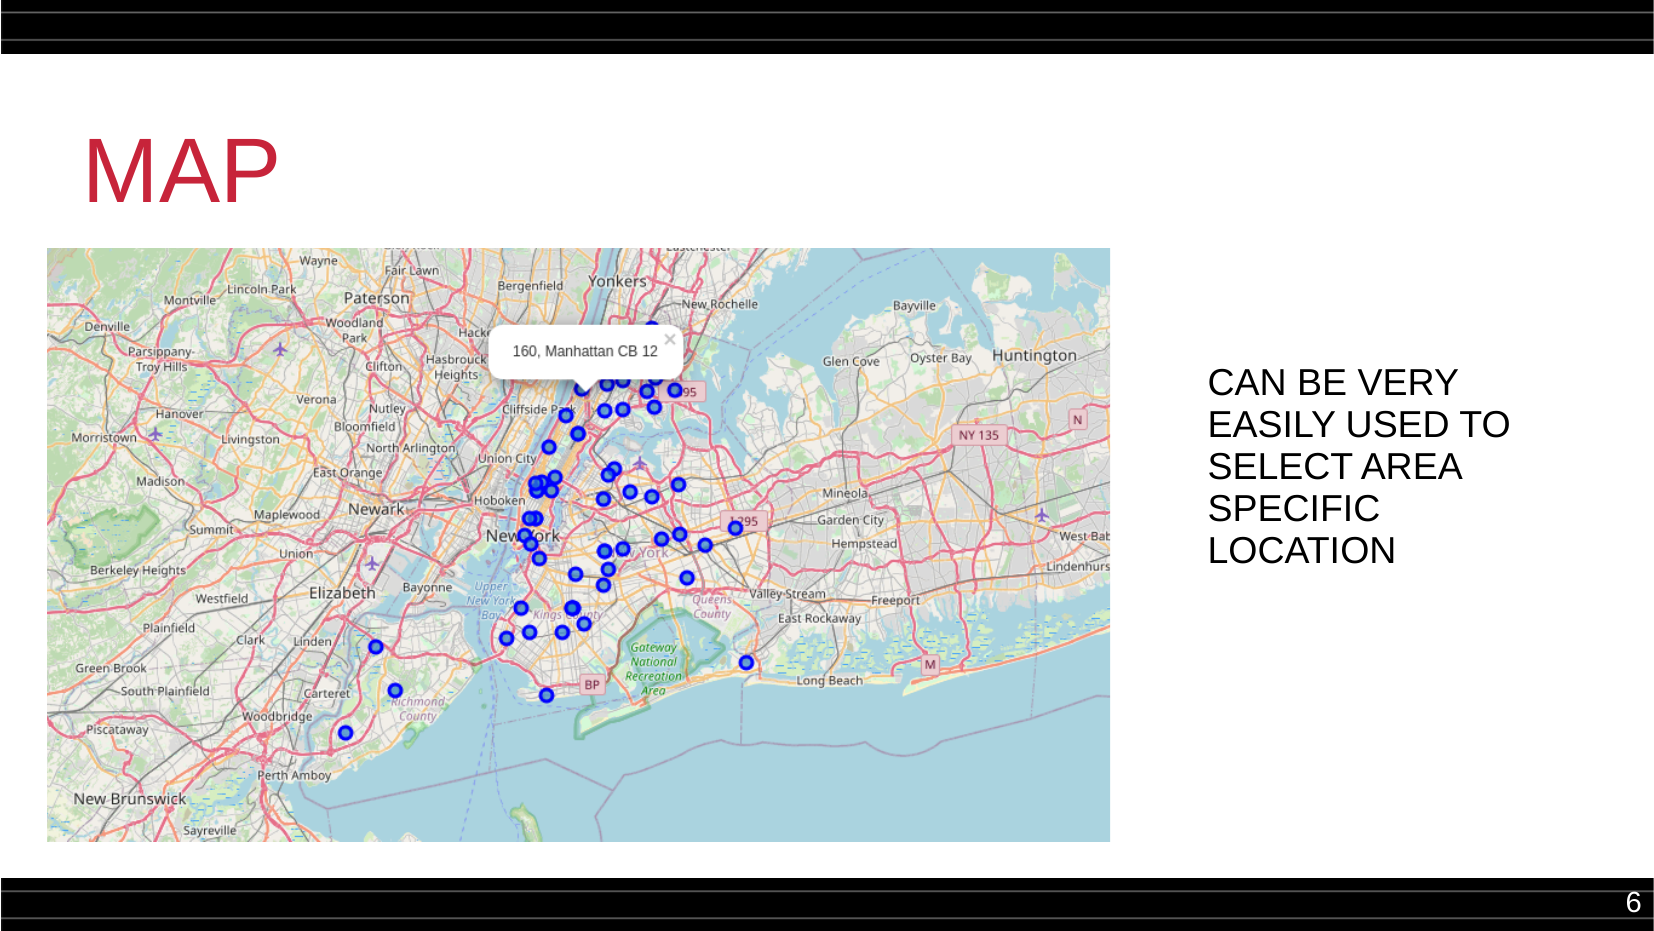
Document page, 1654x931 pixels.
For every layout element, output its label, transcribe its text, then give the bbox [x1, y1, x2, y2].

title MAP [82, 92, 1571, 249]
picture [1, 878, 1654, 931]
text_box CAN BE VERY EASILY USED TO SELECT AREA SPECIFIC LOCATION [1192, 354, 1595, 580]
picture [47, 248, 1111, 842]
picture [1, 0, 1654, 54]
